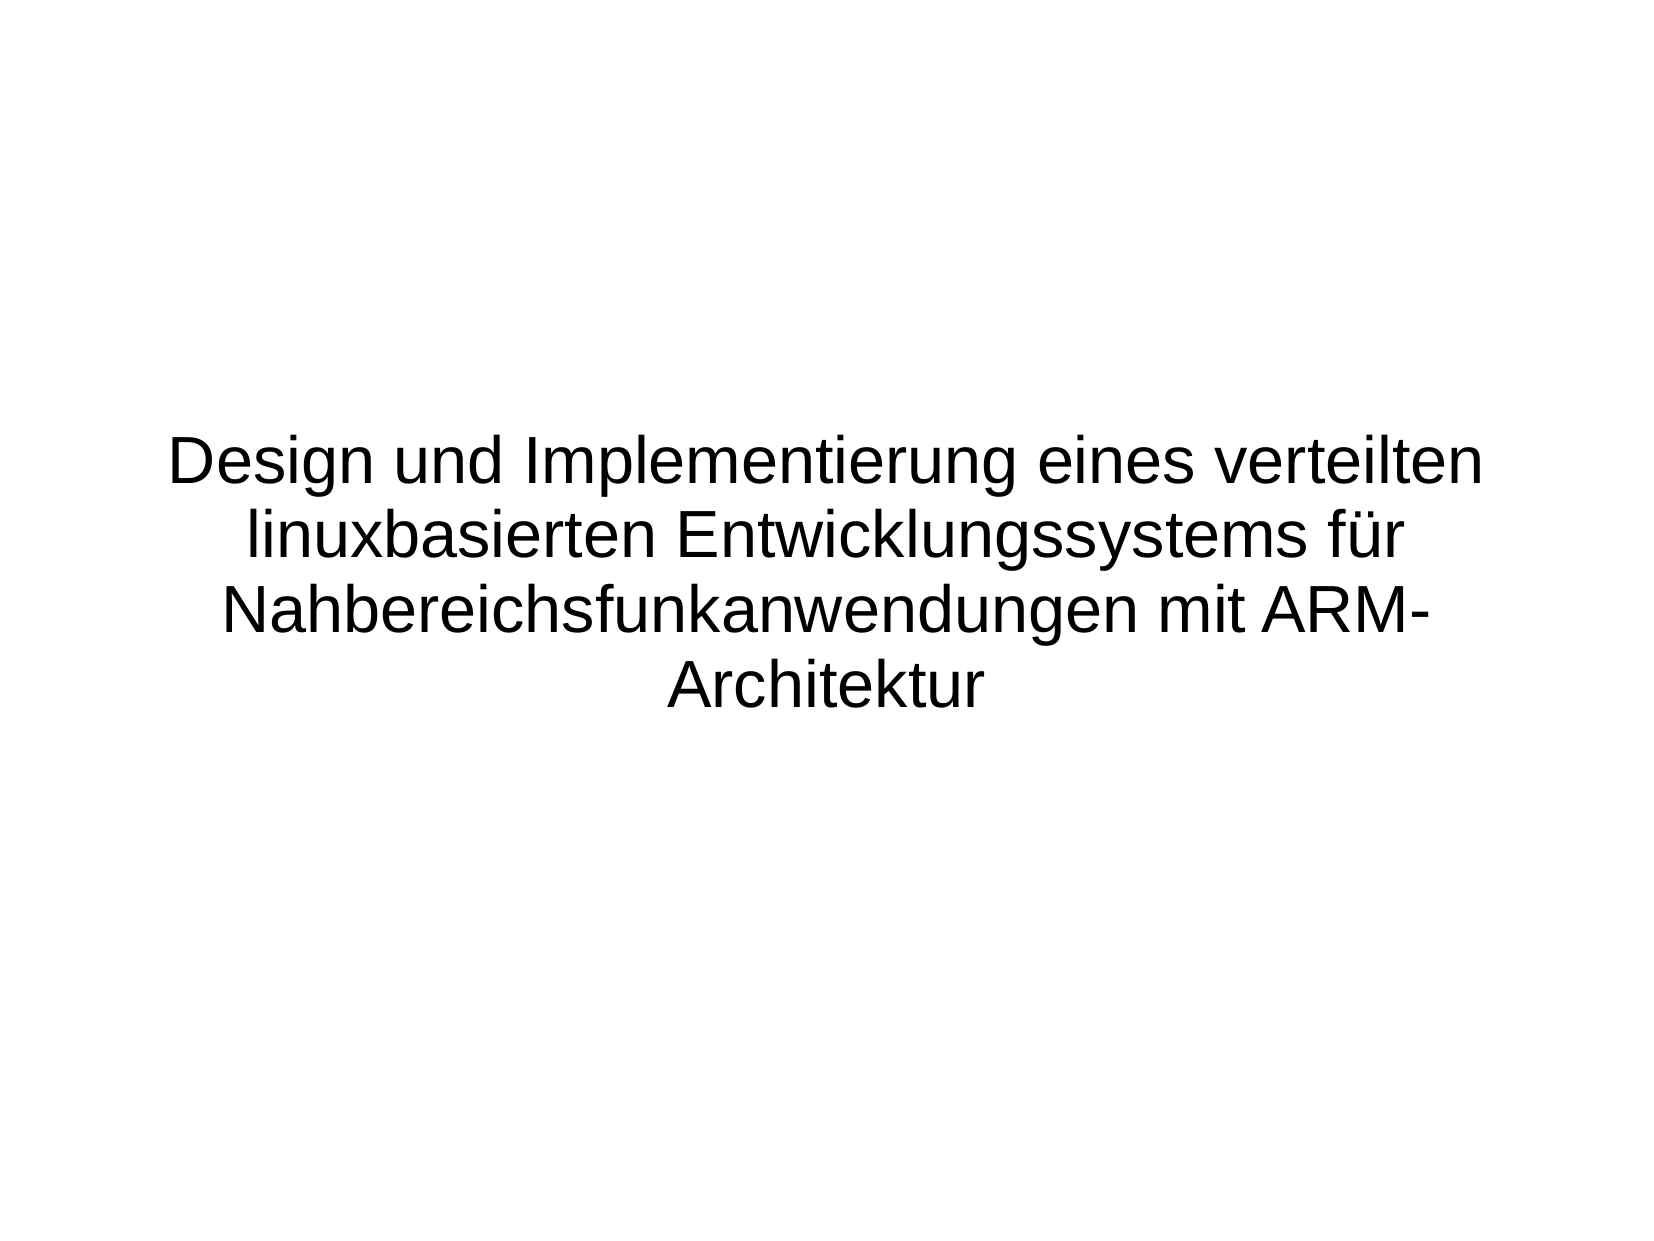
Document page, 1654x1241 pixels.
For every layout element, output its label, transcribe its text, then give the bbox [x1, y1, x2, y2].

subtitle Design und Implementierung eines verteilten linuxbasierten Entwicklungssystems für Nahbereichsfunkanwendungen mit ARM-Architektur [82, 49, 1571, 1095]
